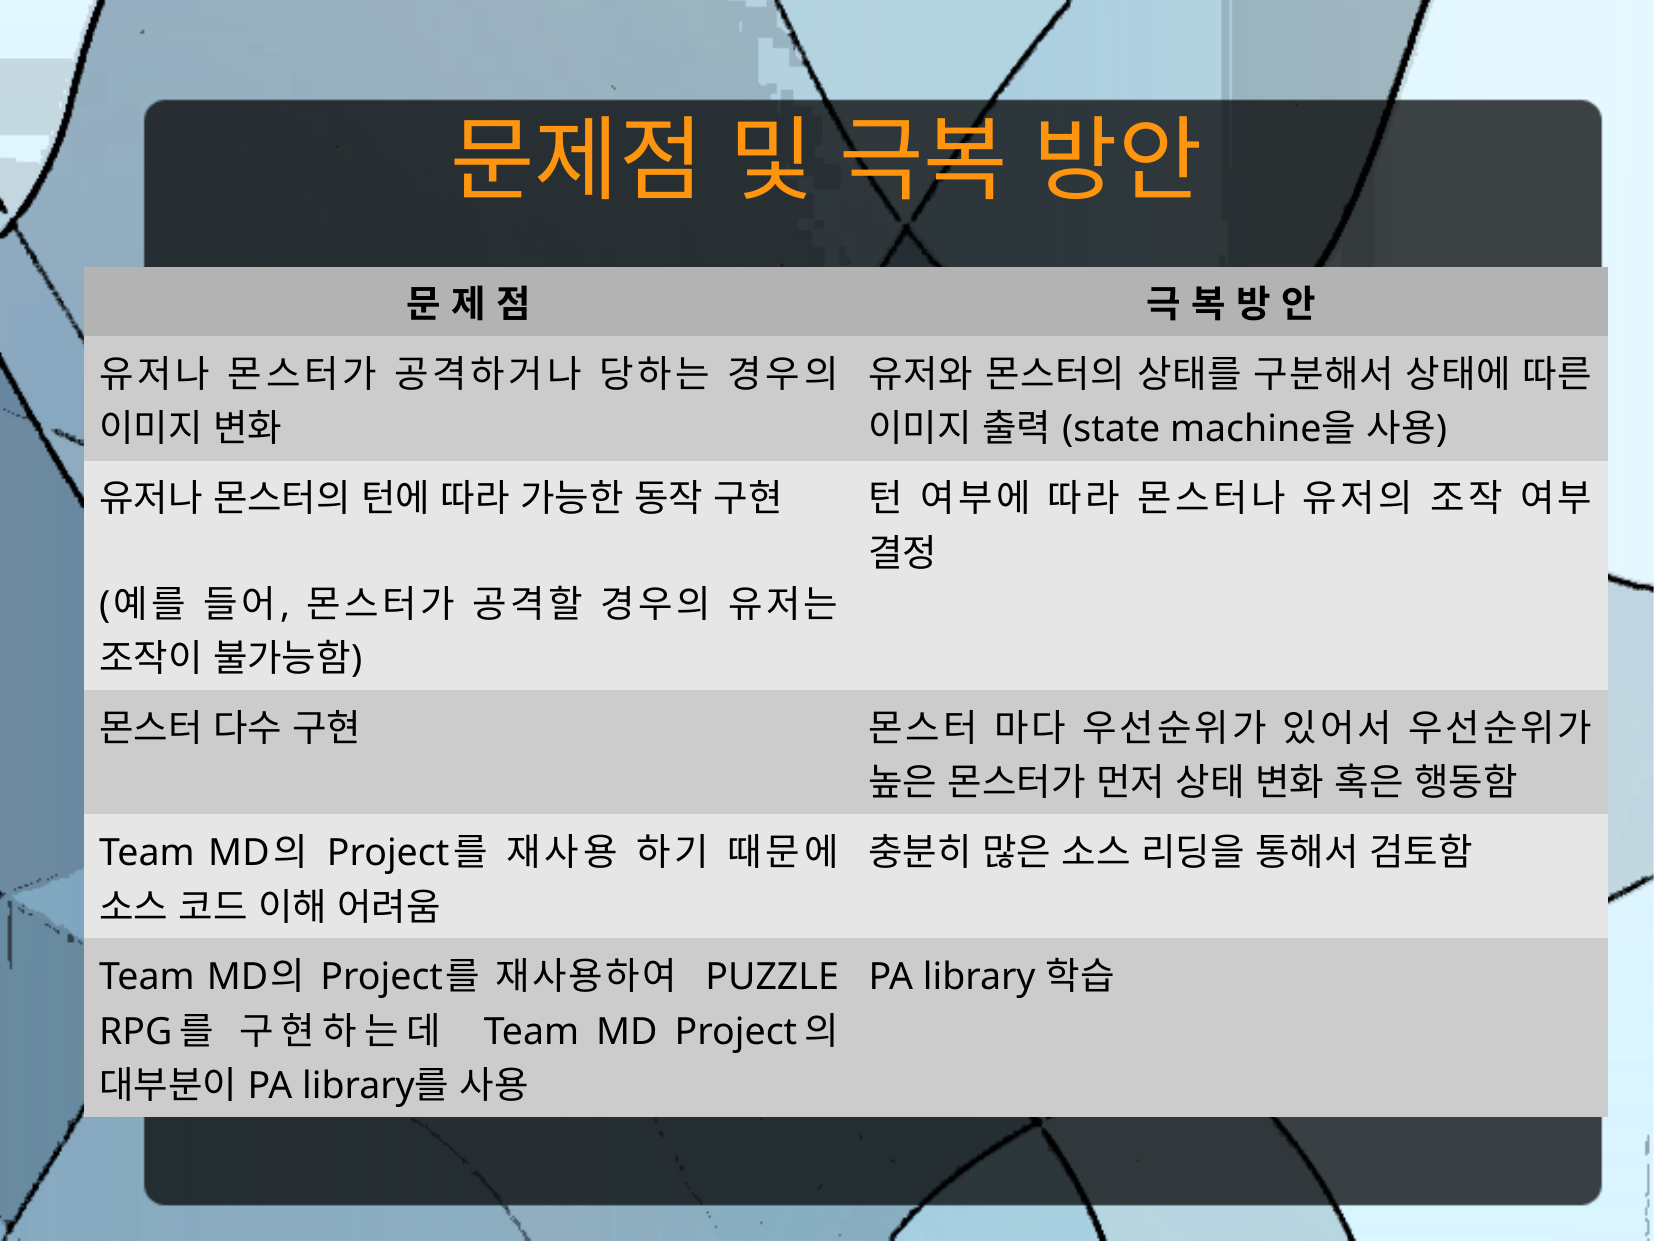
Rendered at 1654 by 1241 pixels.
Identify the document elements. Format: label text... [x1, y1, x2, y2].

picture [0, 0, 1654, 1241]
table_cell 몬스터 마다 우선순위가 있어서 우선순위가 높은 몬스터가 먼저 상태 변화 혹은 행동함 [854, 690, 1608, 814]
table_cell 몬스터 다수 구현 [84, 690, 854, 814]
table_cell 유저나 몬스터가 공격하거나 당하는 경우의 이미지 변화 [84, 336, 854, 461]
table_cell Team MD의 Project를 재사용 하기 때문에 소스 코드 이해 어려움 [84, 814, 854, 938]
table_cell 턴 여부에 따라 몬스터나 유저의 조작 여부 결정 [854, 461, 1608, 690]
table_header 극 복 방 안 [854, 267, 1608, 336]
table_cell Team MD의 Project를 재사용하여 PUZZLE RPG를 구현하는데 Team MD Project의 대부분이 PA library를 사용 [84, 938, 854, 1117]
table_cell 유저나 몬스터의 턴에 따라 가능한 동작 구현 (예를 들어, 몬스터가 공격할 경우의 유저는 조작이 불가능함) [84, 461, 854, 690]
table_cell 충분히 많은 소스 리딩을 통해서 검토함 [854, 814, 1608, 938]
table_cell 유저와 몬스터의 상태를 구분해서 상태에 따른 이미지 출력 (state machine을 사용) [854, 336, 1608, 461]
title 문제점 및 극복 방안 [82, 49, 1571, 257]
table_header 문 제 점 [84, 267, 854, 336]
table_cell PA library 학습 [854, 938, 1608, 1117]
